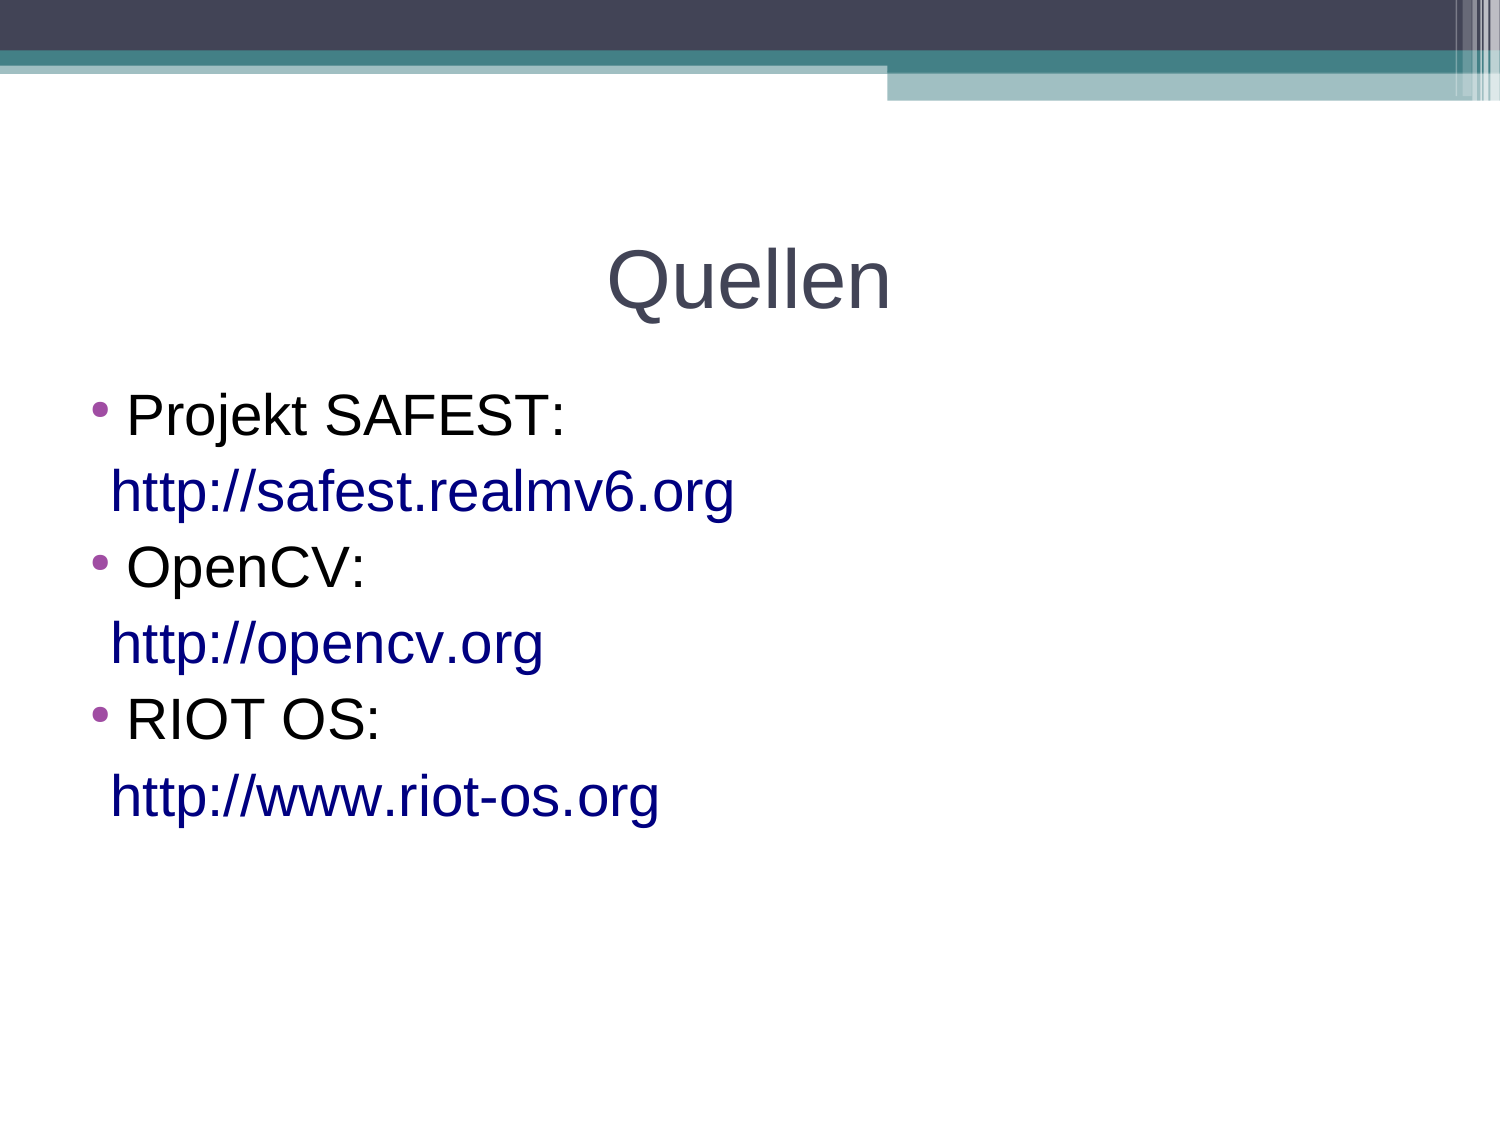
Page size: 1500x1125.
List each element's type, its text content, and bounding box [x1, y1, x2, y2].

title Quellen [75, 167, 1426, 369]
list Projekt SAFEST: http://safest.realmv6.org OpenCV: http://opencv.org RIOT OS: http://www.riot-os.org [75, 369, 1426, 1022]
